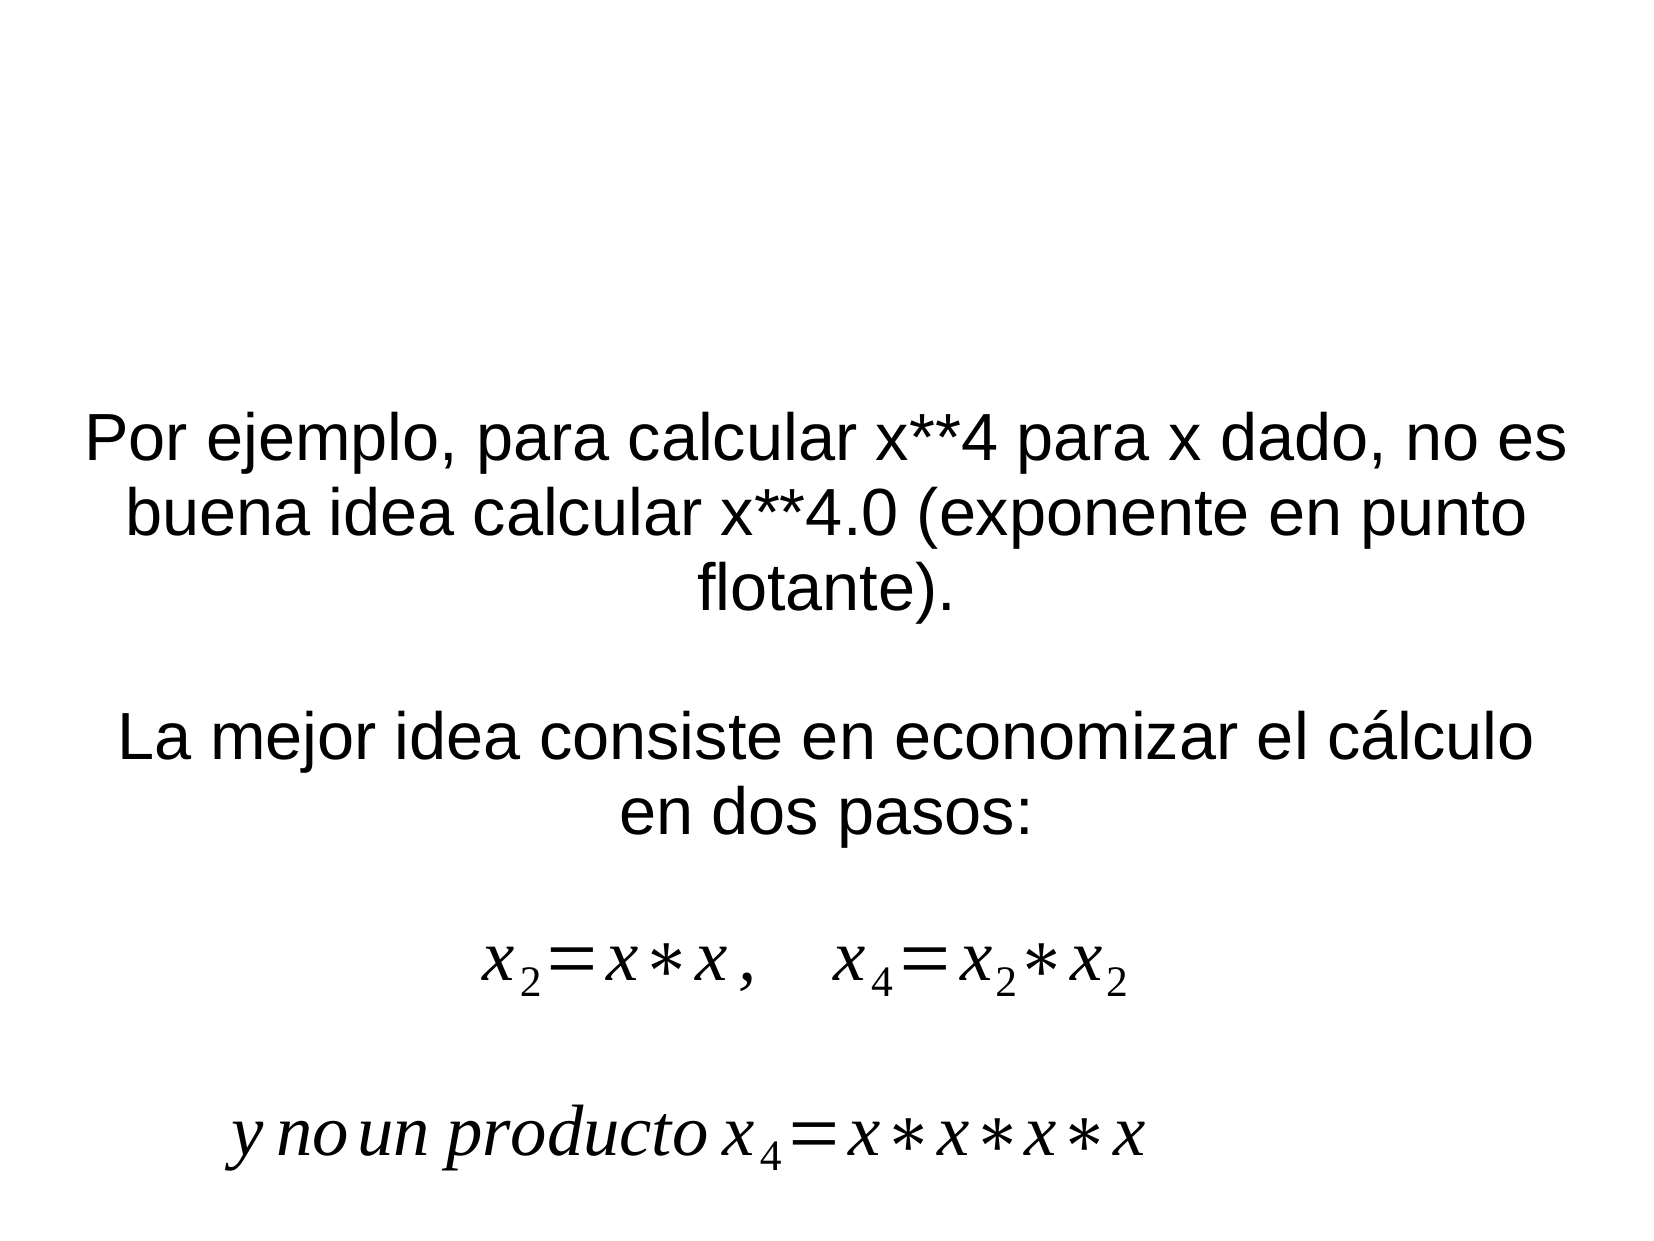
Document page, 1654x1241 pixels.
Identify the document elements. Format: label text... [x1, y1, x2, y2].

chart [215, 1089, 1152, 1182]
chart [472, 915, 1135, 1007]
subtitle Por ejemplo, para calcular x**4 para x dado, no es buena idea calcular x**4.0 (exponente en punto flotante). La mejor idea consiste en economizar el cálculo en dos pasos: [82, 297, 1571, 1102]
